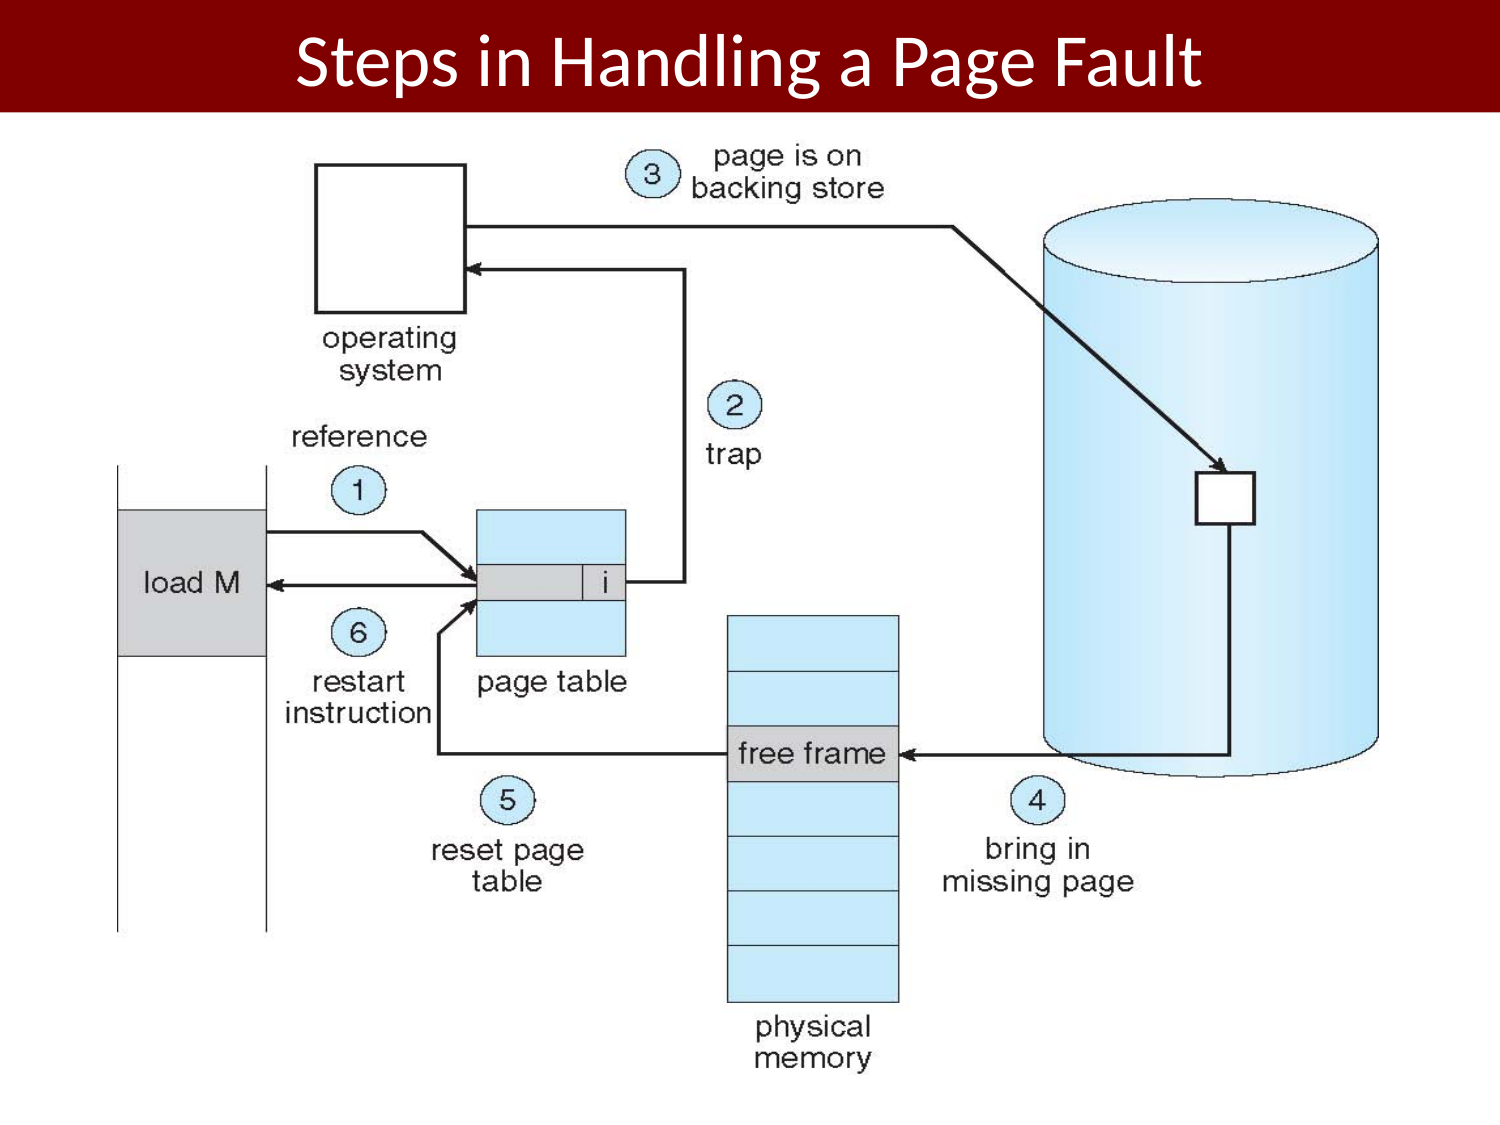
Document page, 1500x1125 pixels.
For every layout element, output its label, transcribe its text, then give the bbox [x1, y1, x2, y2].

picture [117, 139, 1379, 1075]
title Steps in Handling a Page Fault [0, 0, 1500, 113]
